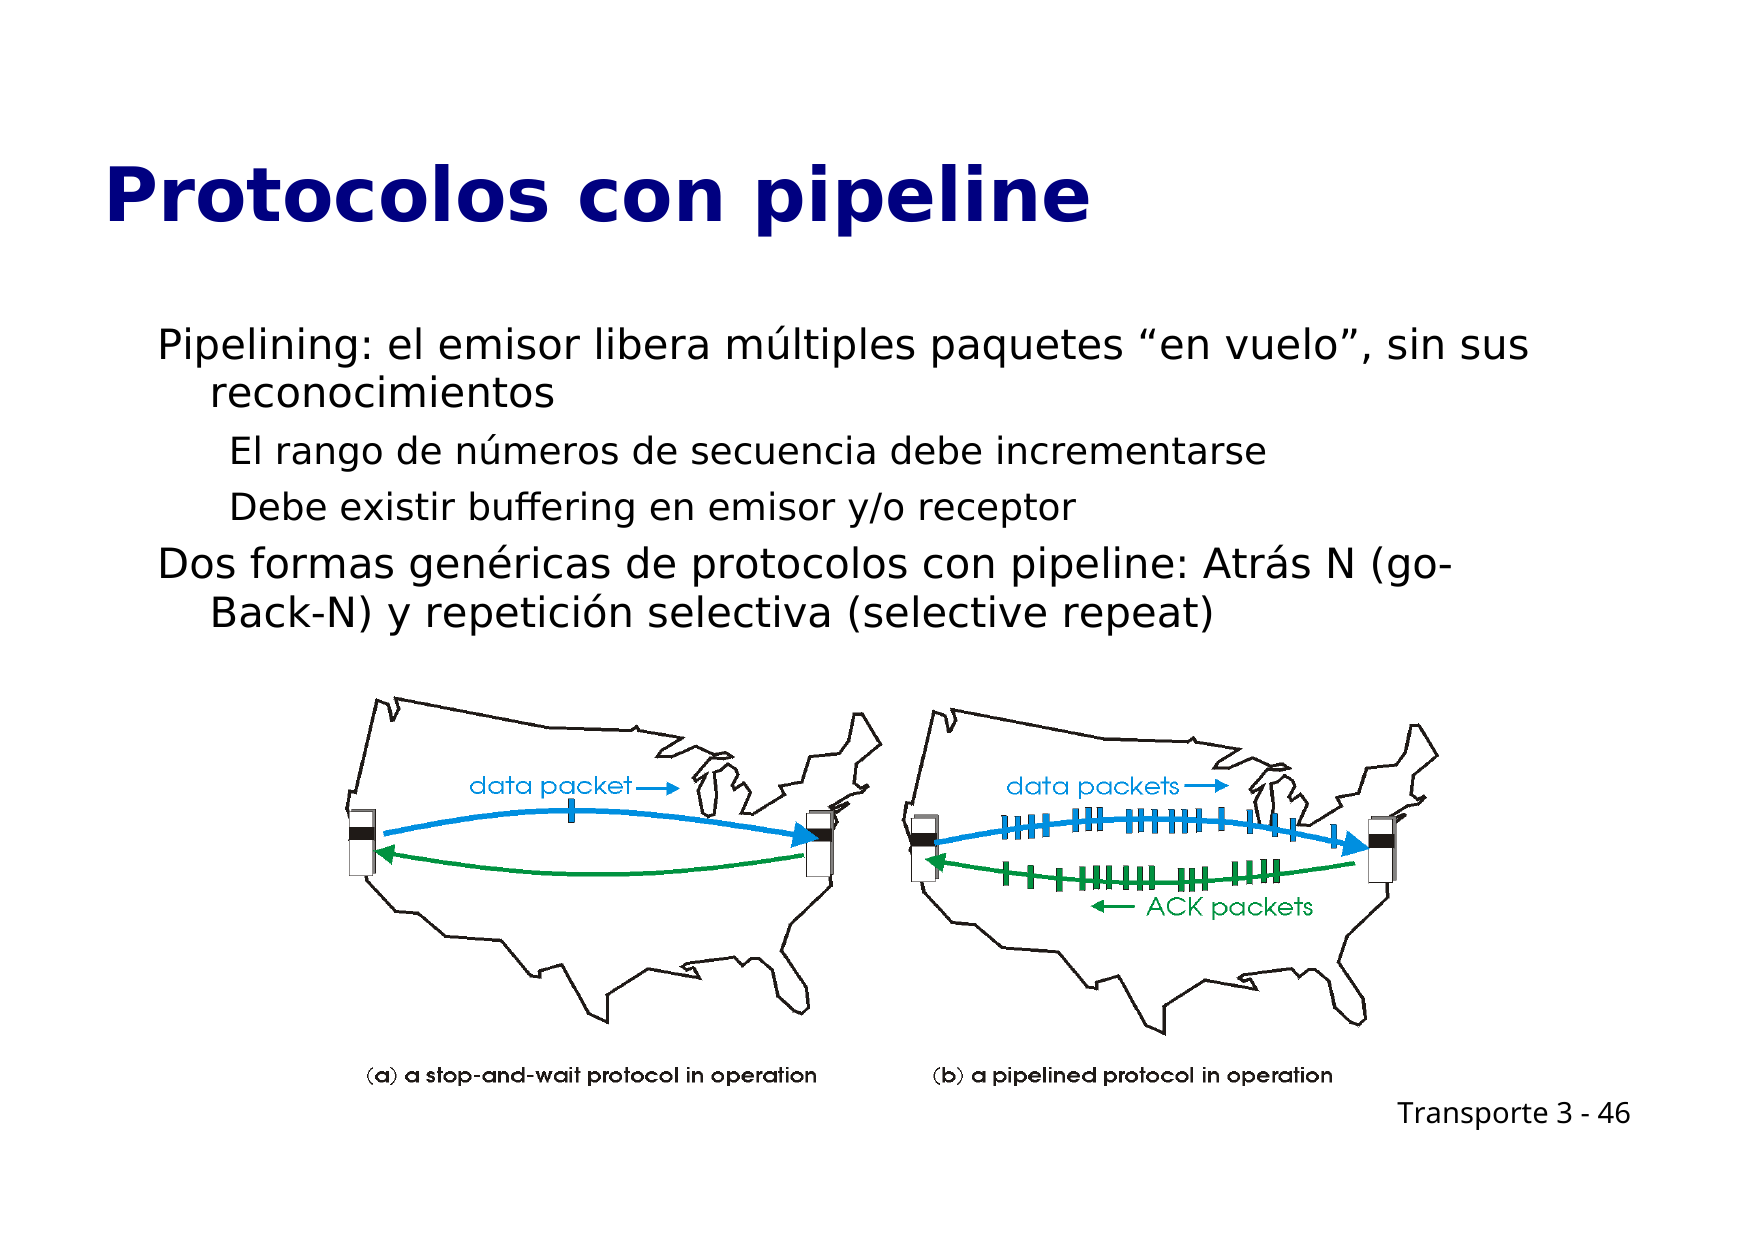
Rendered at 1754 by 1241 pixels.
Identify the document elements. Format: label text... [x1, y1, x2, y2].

title Protocolos con pipeline [88, 95, 1654, 298]
picture [345, 696, 1439, 1086]
list Pipelining: el emisor libera múltiples paquetes “en vuelo”, sin sus reconocimientos El rango de números de secuencia debe incrementarse Debe existir buffering en emisor y/o receptor Dos formas genéricas de protocolos con pipeline: Atrás N (go-Back-N) y repetición selectiva (selective repeat) [154, 320, 1546, 637]
list [164, 946, 1648, 1123]
